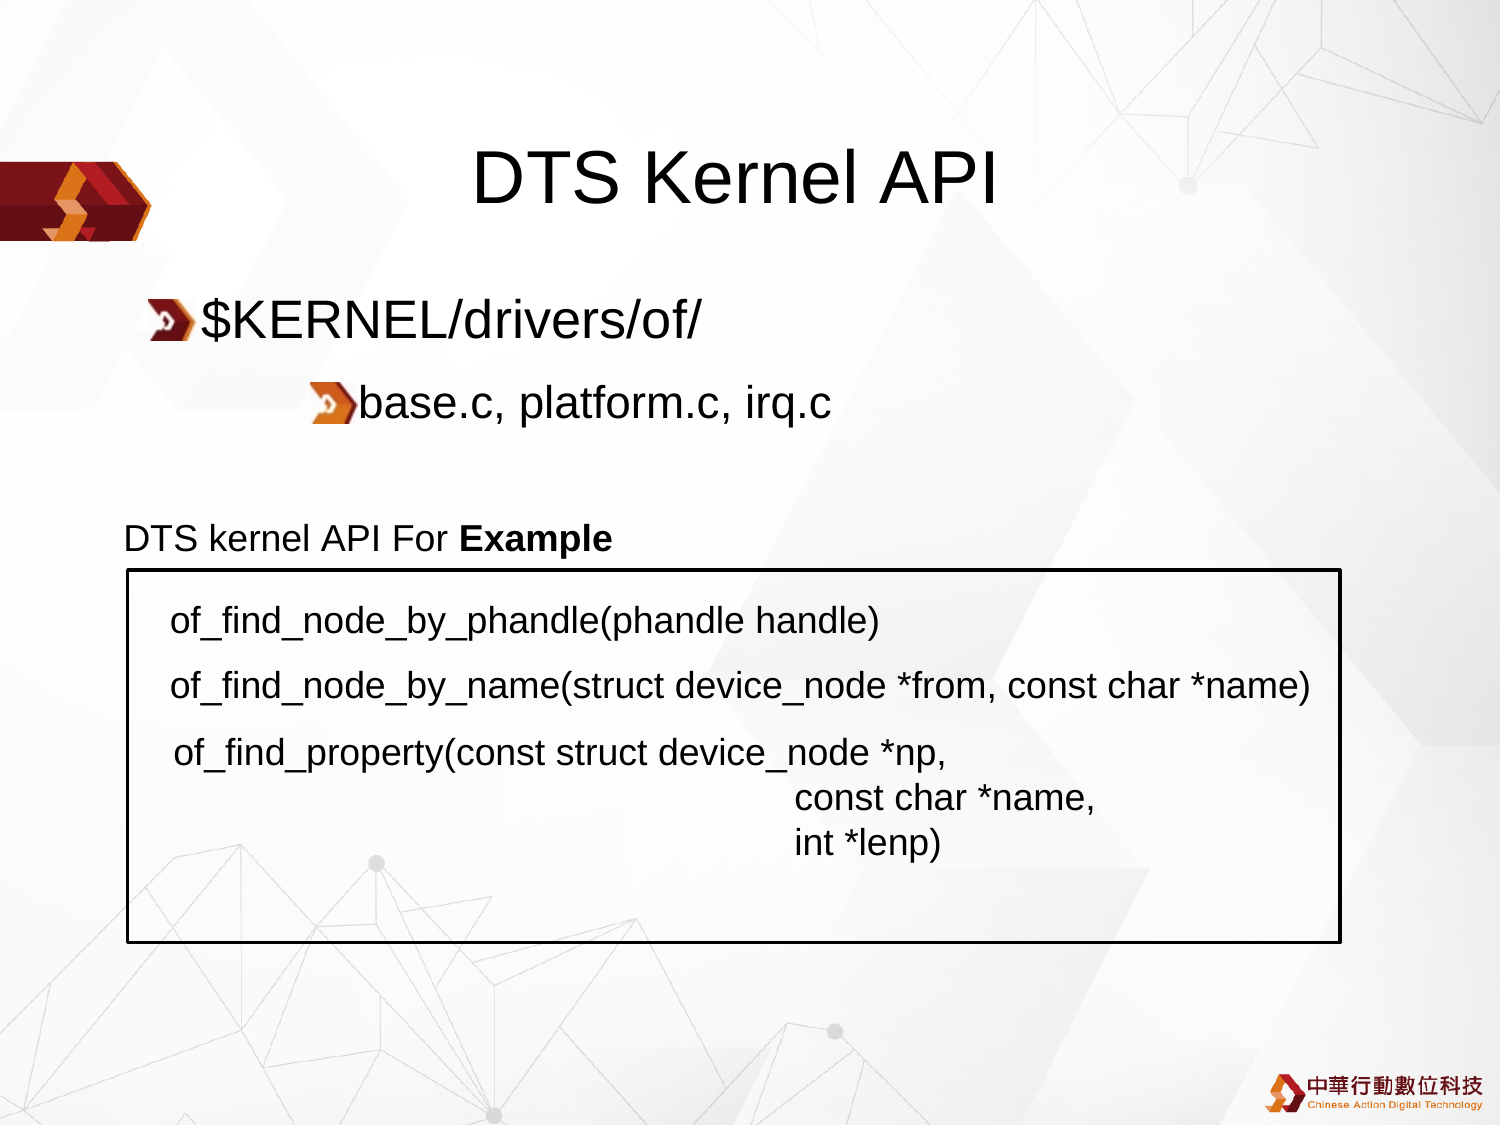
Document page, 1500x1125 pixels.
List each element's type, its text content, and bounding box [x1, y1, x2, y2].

text_box of_find_node_by_phandle(phandle handle) [154, 588, 1126, 654]
picture [0, 0, 1500, 1125]
list $KERNEL/drivers/of/ base.c, platform.c, irq.c [130, 290, 1449, 943]
list $KERNEL/drivers/of/ base.c, platform.c, irq.c [130, 572, 1338, 941]
title DTS Kernel API [107, 101, 1367, 255]
text_box of_find_property(const struct device_node *np, const char *name, int *lenp) [158, 720, 1280, 871]
text_box of_find_node_by_name(struct device_node *from, const char *name) [154, 653, 1329, 769]
text_box DTS kernel API For Example [108, 506, 691, 571]
